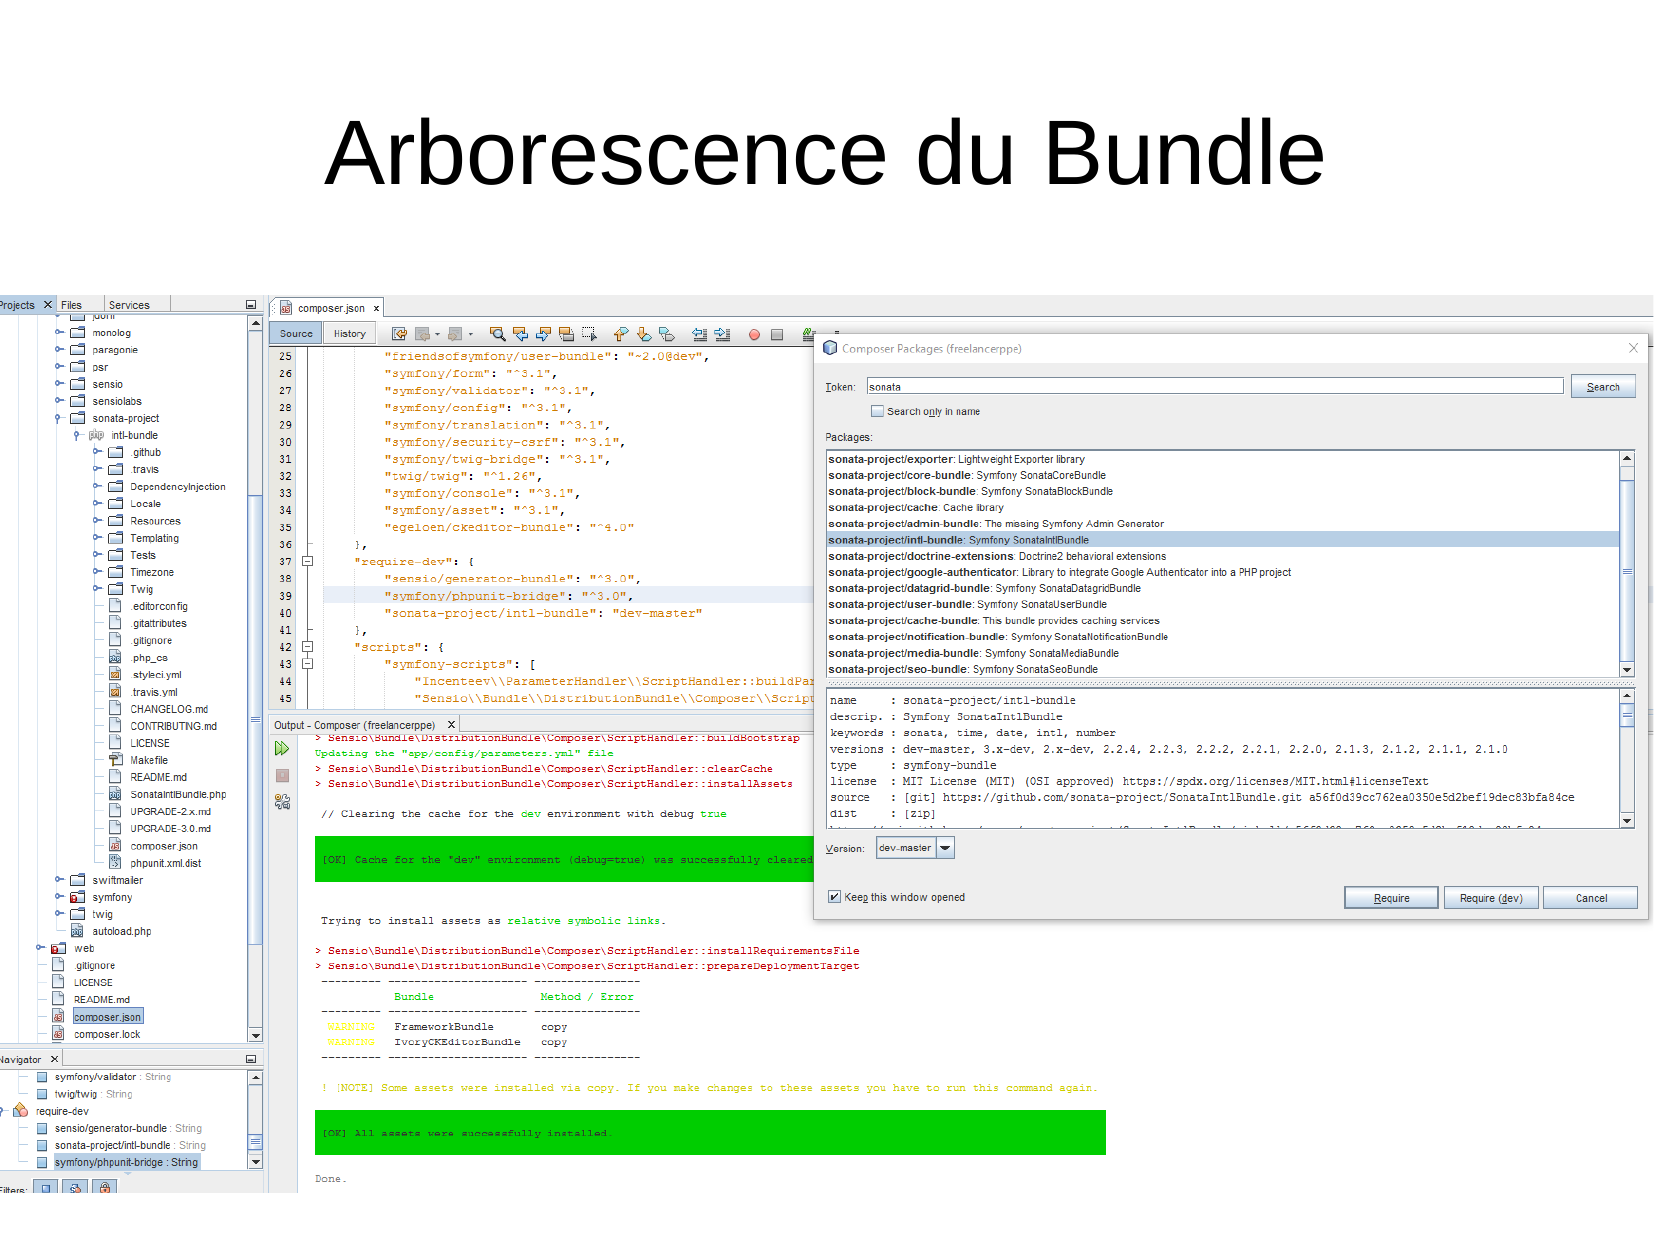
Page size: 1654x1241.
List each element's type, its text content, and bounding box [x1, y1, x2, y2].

title Arborescence du Bundle [82, 49, 1571, 257]
picture [0, 295, 1654, 1193]
